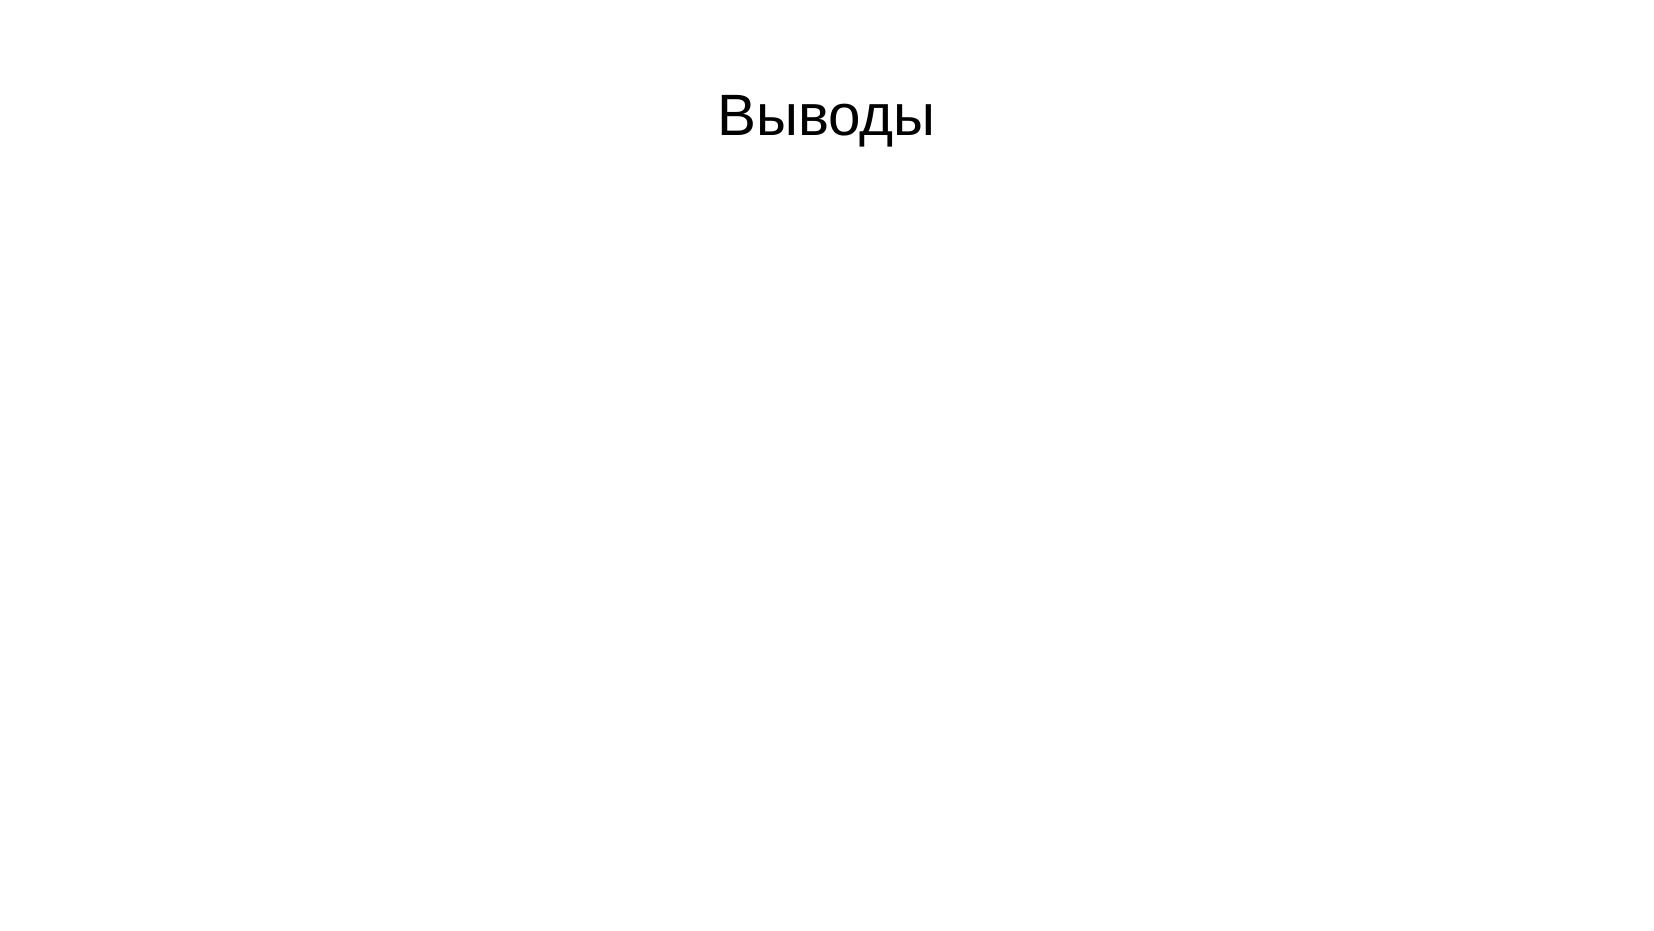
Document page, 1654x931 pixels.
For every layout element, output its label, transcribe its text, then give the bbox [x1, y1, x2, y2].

title Выводы [82, 37, 1571, 193]
